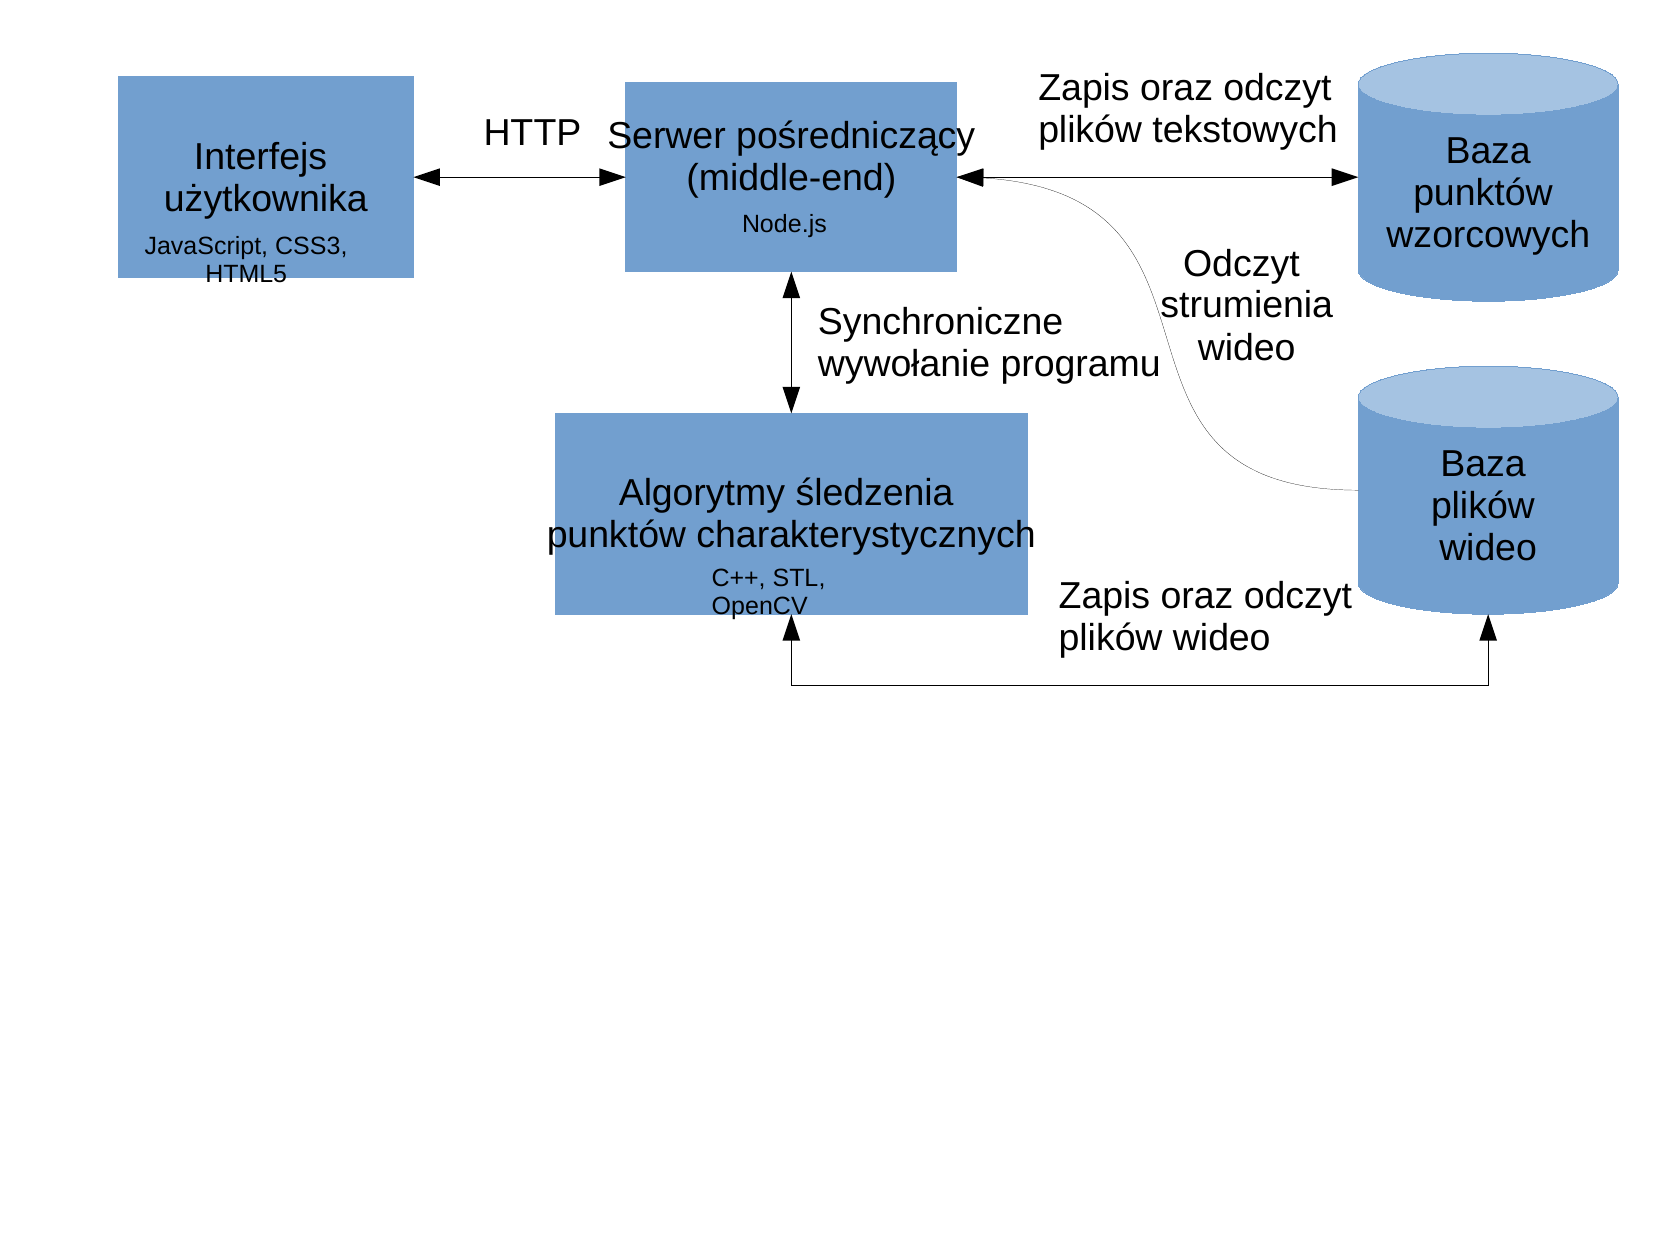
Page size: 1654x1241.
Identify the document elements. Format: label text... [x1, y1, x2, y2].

text_box JavaScript, CSS3, HTML5 [129, 224, 402, 271]
text_box Zapis oraz odczyt plików tekstowych [1023, 59, 1300, 168]
text_box Synchroniczne wywołanie programu [803, 293, 1182, 402]
text_box C++, STL, OpenCV [696, 556, 922, 603]
text_box Serwer pośredniczący (middle-end) [625, 82, 957, 272]
text_box Interfejs użytkownika [118, 76, 414, 278]
text_box HTTP [468, 103, 579, 178]
text_box Zapis oraz odczyt plików wideo [1043, 566, 1323, 676]
text_box Algorytmy śledzenia punktów charakterystycznych [555, 413, 1028, 615]
text_box Node.js [727, 201, 827, 249]
text_box Odczyt strumienia wideo [1145, 234, 1317, 390]
text_box Baza plików wideo [1358, 398, 1619, 615]
text_box Baza punktów wzorcowych [1358, 85, 1619, 302]
